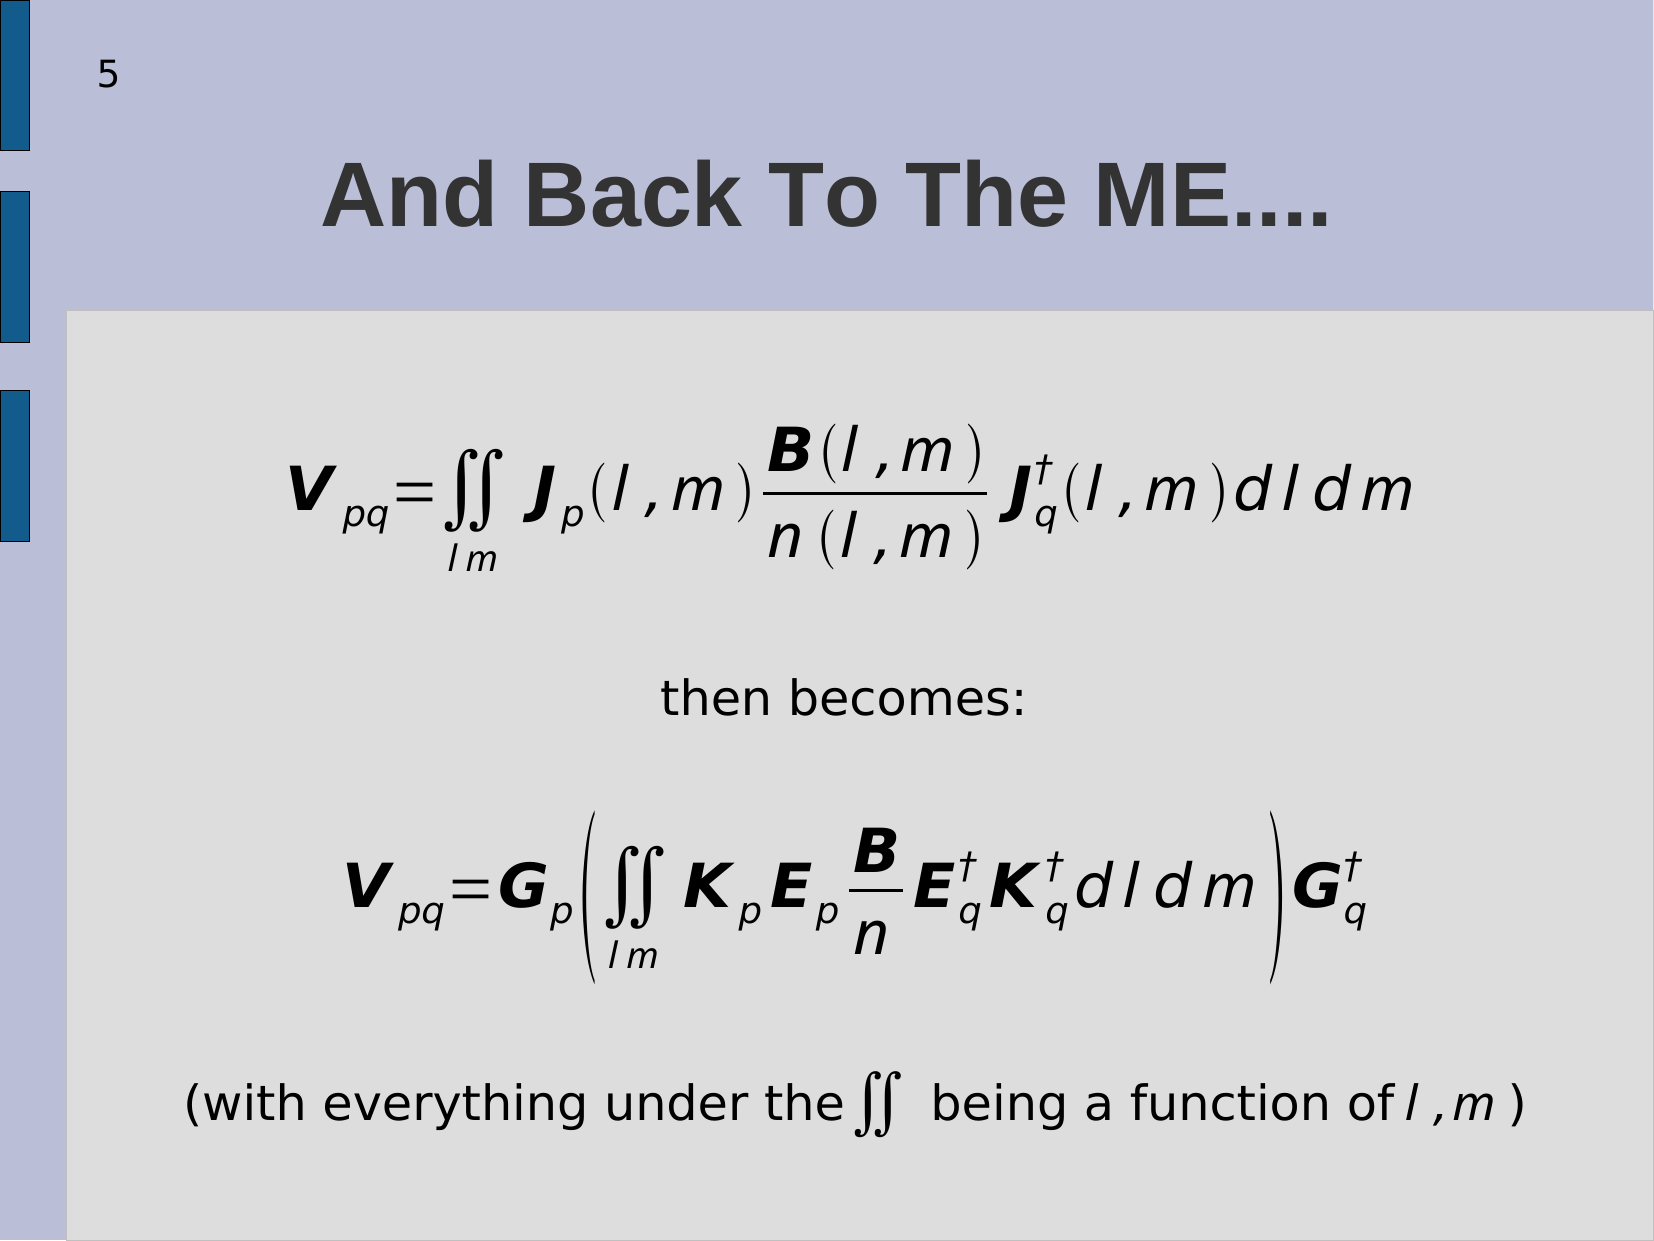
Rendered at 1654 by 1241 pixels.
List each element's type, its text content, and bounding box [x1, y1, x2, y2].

title And Back To The ME.... [121, 91, 1534, 299]
chart [177, 413, 1532, 1141]
text_box <number> [84, 45, 319, 119]
